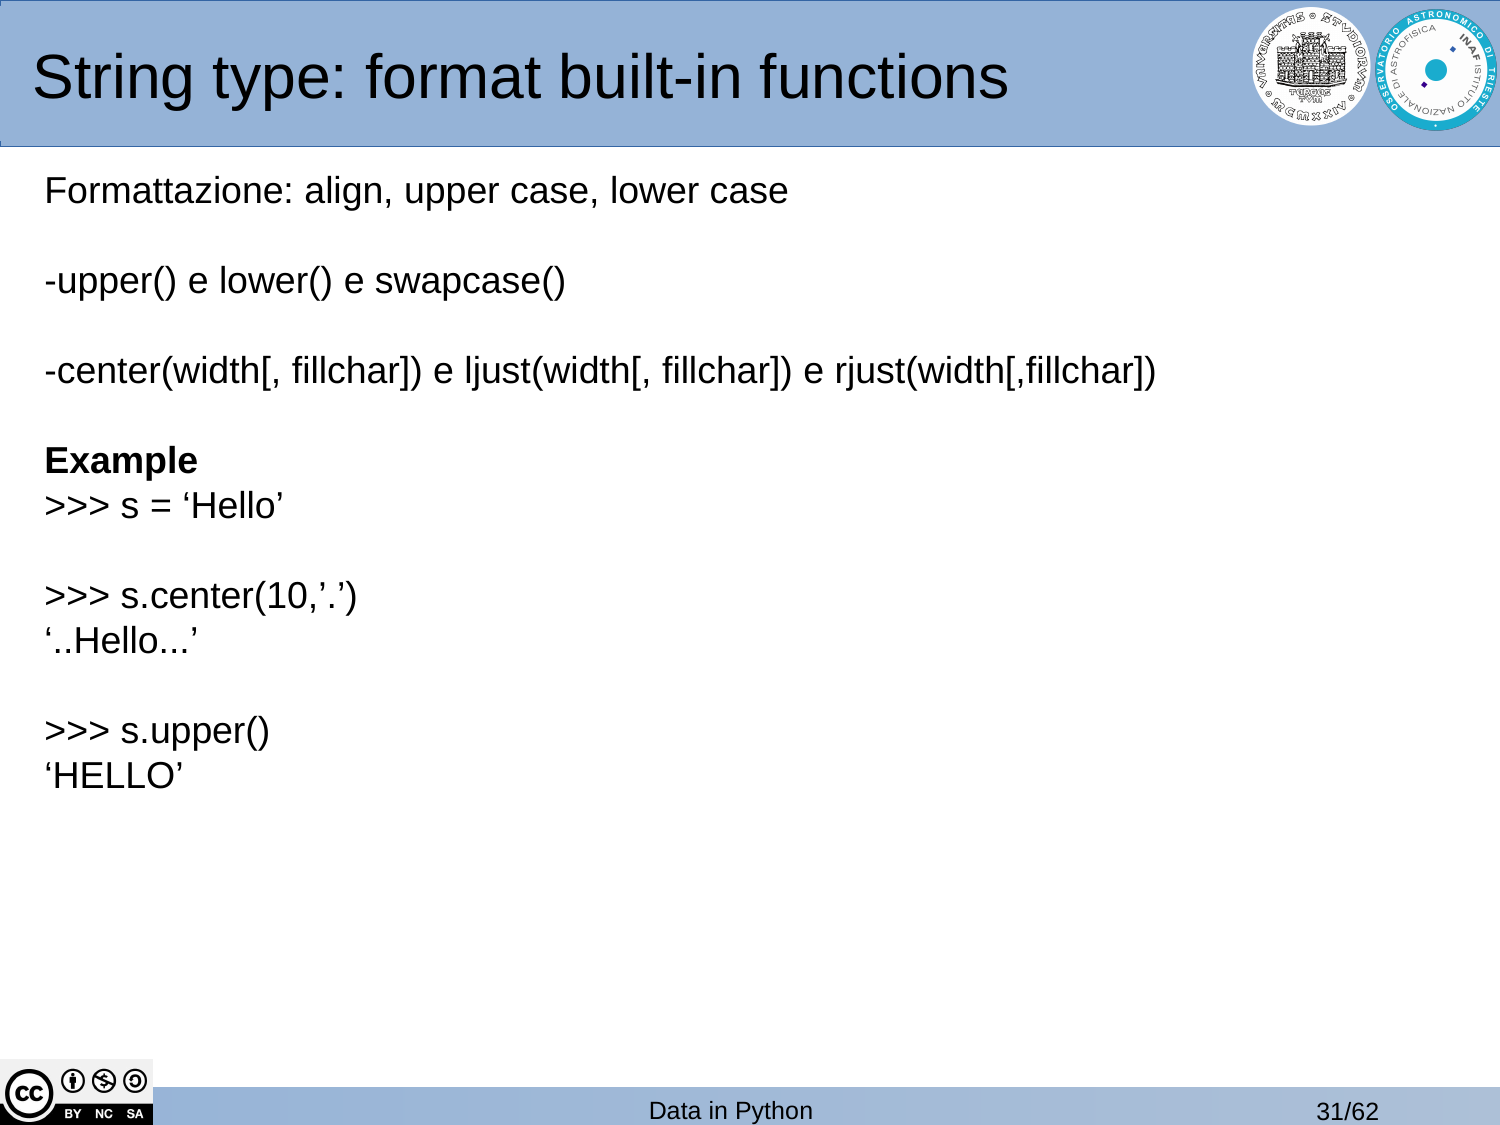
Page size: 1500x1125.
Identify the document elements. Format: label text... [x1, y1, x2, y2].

text_box String type: format built-in functions [0, 5, 1253, 141]
picture [0, 1059, 153, 1125]
picture [1253, 0, 1500, 156]
list Formattazione: align, upper case, lower case -upper() e lower() e swapcase() -center(width[, fillchar]) e ljust(width[, fillchar]) e rjust(width[,fillchar]) Example >>> s = ‘Hello’ >>> s.center(10,’.’) ‘..Hello...’ >>> s.upper() ‘HELLO’ [29, 158, 1500, 1071]
